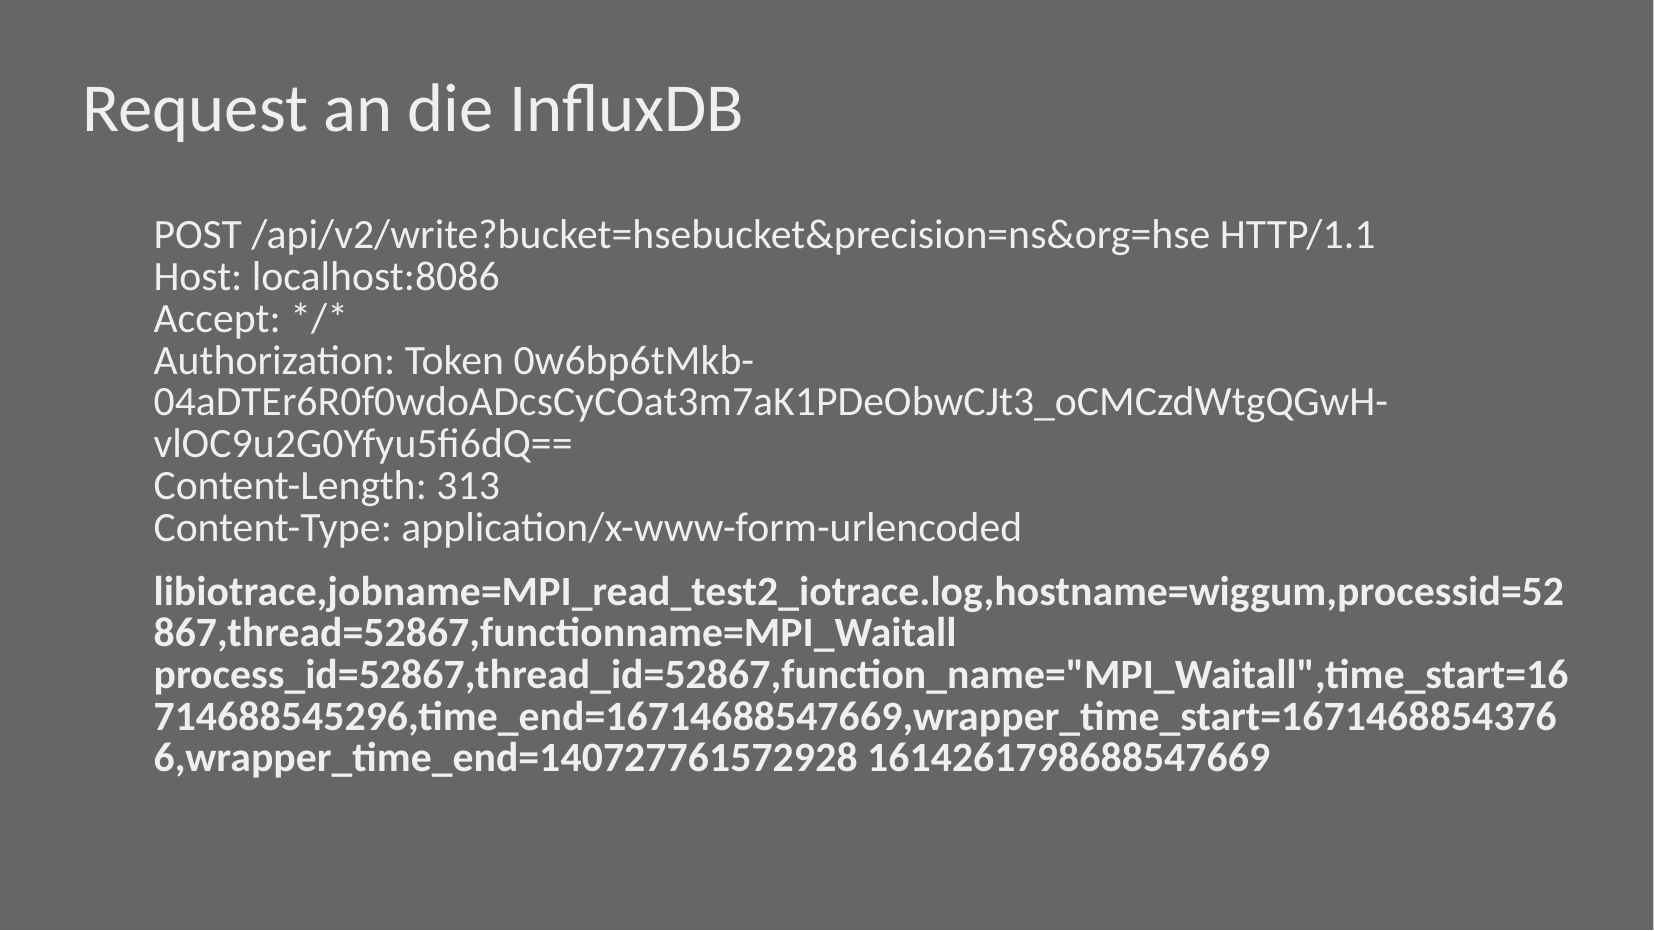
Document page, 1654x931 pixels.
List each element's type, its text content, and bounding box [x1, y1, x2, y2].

title Request an die InfluxDB [82, 37, 1571, 193]
list POST /api/v2/write?bucket=hsebucket&precision=ns&org=hse HTTP/1.1 Host: localhost:8086 Accept: */* Authorization: Token 0w6bp6tMkb-04aDTEr6R0f0wdoADcsCyCOat3m7aK1PDeObwCJt3_oCMCzdWtgQGwH-vlOC9u2G0Yfyu5fi6dQ== Content-Length: 313 Content-Type: application/x-www-form-urlencoded libiotrace,jobname=MPI_read_test2_iotrace.log,hostname=wiggum,processid=52867,thread=52867,functionname=MPI_Waitall process_id=52867,thread_id=52867,function_name="MPI_Waitall",time_start=16714688545296,time_end=16714688547669,wrapper_time_start=16714688543766,wrapper_time_end=140727761572928 1614261798688547669 [82, 217, 1571, 783]
